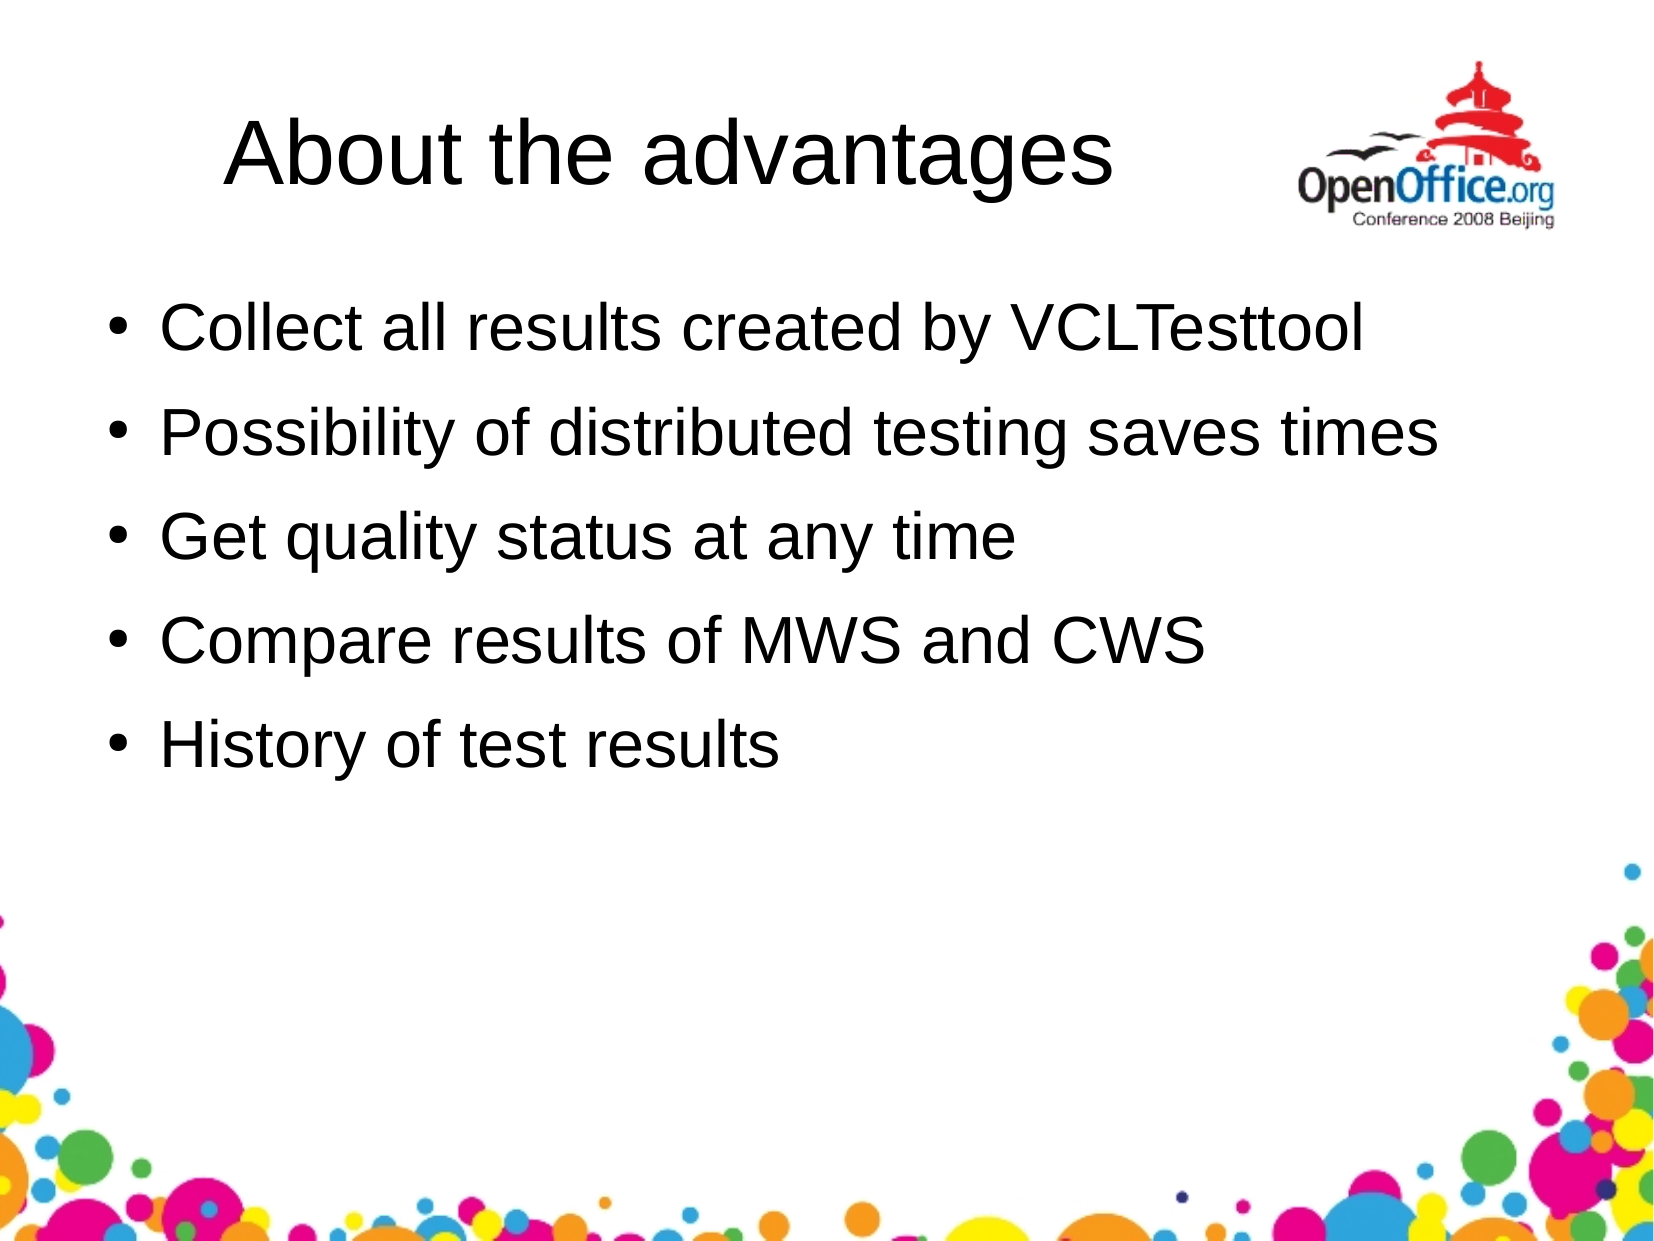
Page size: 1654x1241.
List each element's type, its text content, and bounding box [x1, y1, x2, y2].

picture [1285, 51, 1569, 250]
title About the advantages [82, 56, 1258, 250]
picture [0, 810, 1654, 1241]
list Collect all results created by VCLTesttool Possibility of distributed testing saves times Get quality status at any time Compare results of MWS and CWS History of test results [88, 290, 1577, 1094]
